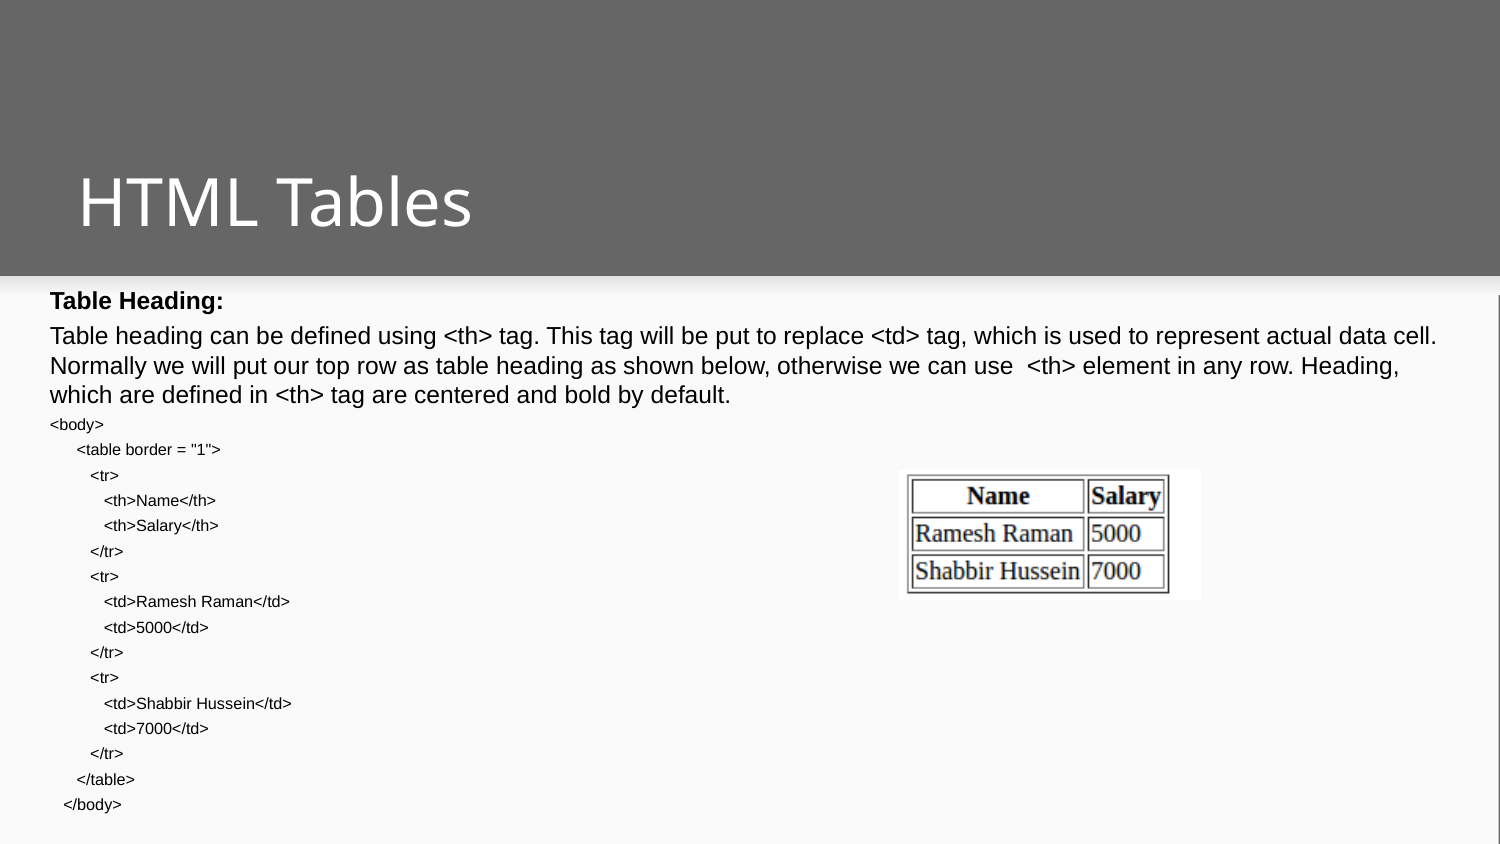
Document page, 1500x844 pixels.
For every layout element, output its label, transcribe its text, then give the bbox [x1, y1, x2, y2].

title HTML Tables [77, 121, 1427, 248]
picture [898, 470, 1201, 601]
list Table Heading: Table heading can be defined using <th> tag. This tag will be put to replace <td> tag, which is used to represent actual data cell. Normally we will put our top row as table heading as shown below, otherwise we can use <th> element in any row. Heading, which are defined in <th> tag are centered and bold by default. <body> <table border = "1"> <tr> <th>Name</th> <th>Salary</th> </tr> <tr> <td>Ramesh Raman</td> <td>5000</td> </tr> <tr> <td>Shabbir Hussein</td> <td>7000</td> </tr> </table> </body> [15, 285, 1471, 841]
